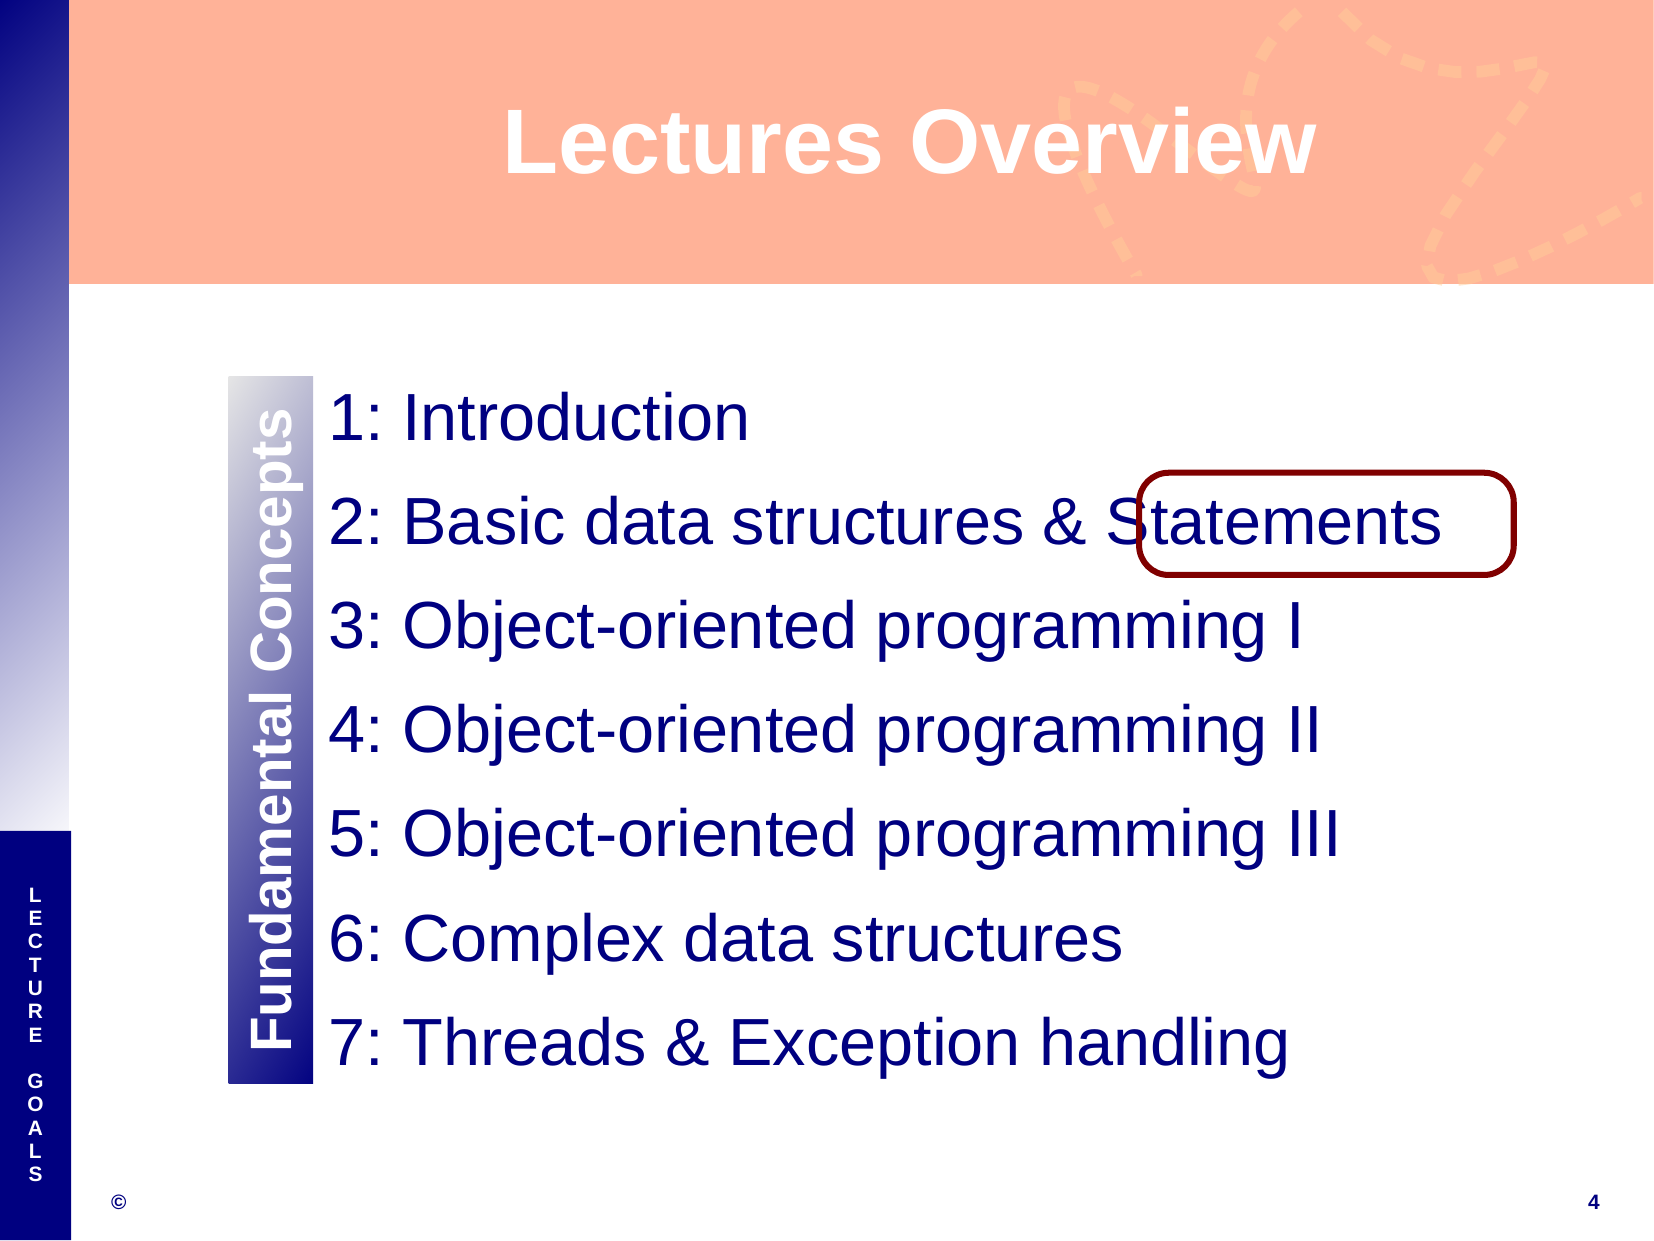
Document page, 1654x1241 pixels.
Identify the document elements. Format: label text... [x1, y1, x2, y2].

text_box Fundamental Concepts [228, 376, 314, 1084]
title Lectures Overview [204, 37, 1617, 246]
list 1: Introduction 2: Basic data structures & Statements 3: Object-oriented programming I 4: Object-oriented programming II 5: Object-oriented programming III 6: Complex data structures 7: Threads & Exception handling [310, 379, 1595, 1093]
text_box L E C T U R E G O A L S [0, 829, 71, 1241]
